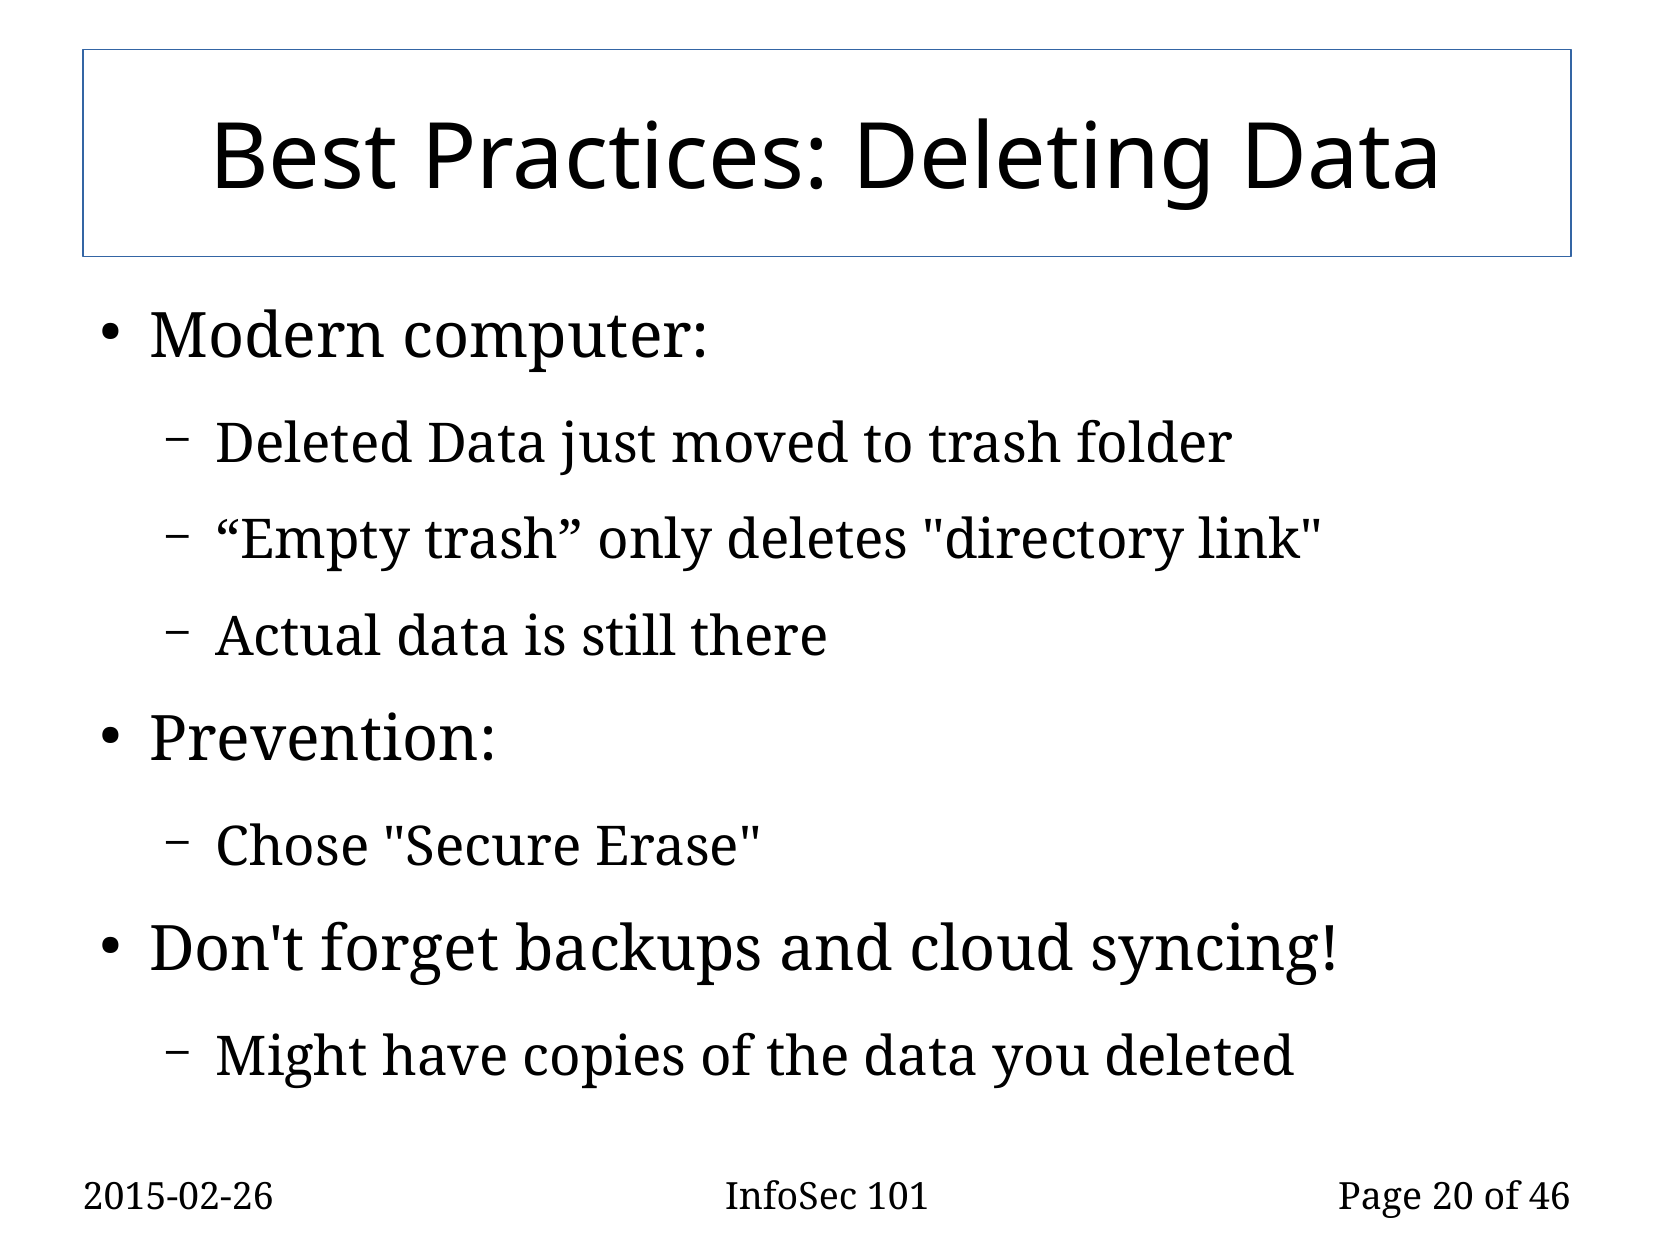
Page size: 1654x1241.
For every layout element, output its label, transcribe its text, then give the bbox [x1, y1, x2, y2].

list Modern computer: Deleted Data just moved to trash folder “Empty trash” only deletes "directory link" Actual data is still there Prevention: Chose "Secure Erase" Don't forget backups and cloud syncing! Might have copies of the data you deleted [82, 290, 1571, 1096]
title Best Practices: Deleting Data [82, 49, 1571, 257]
